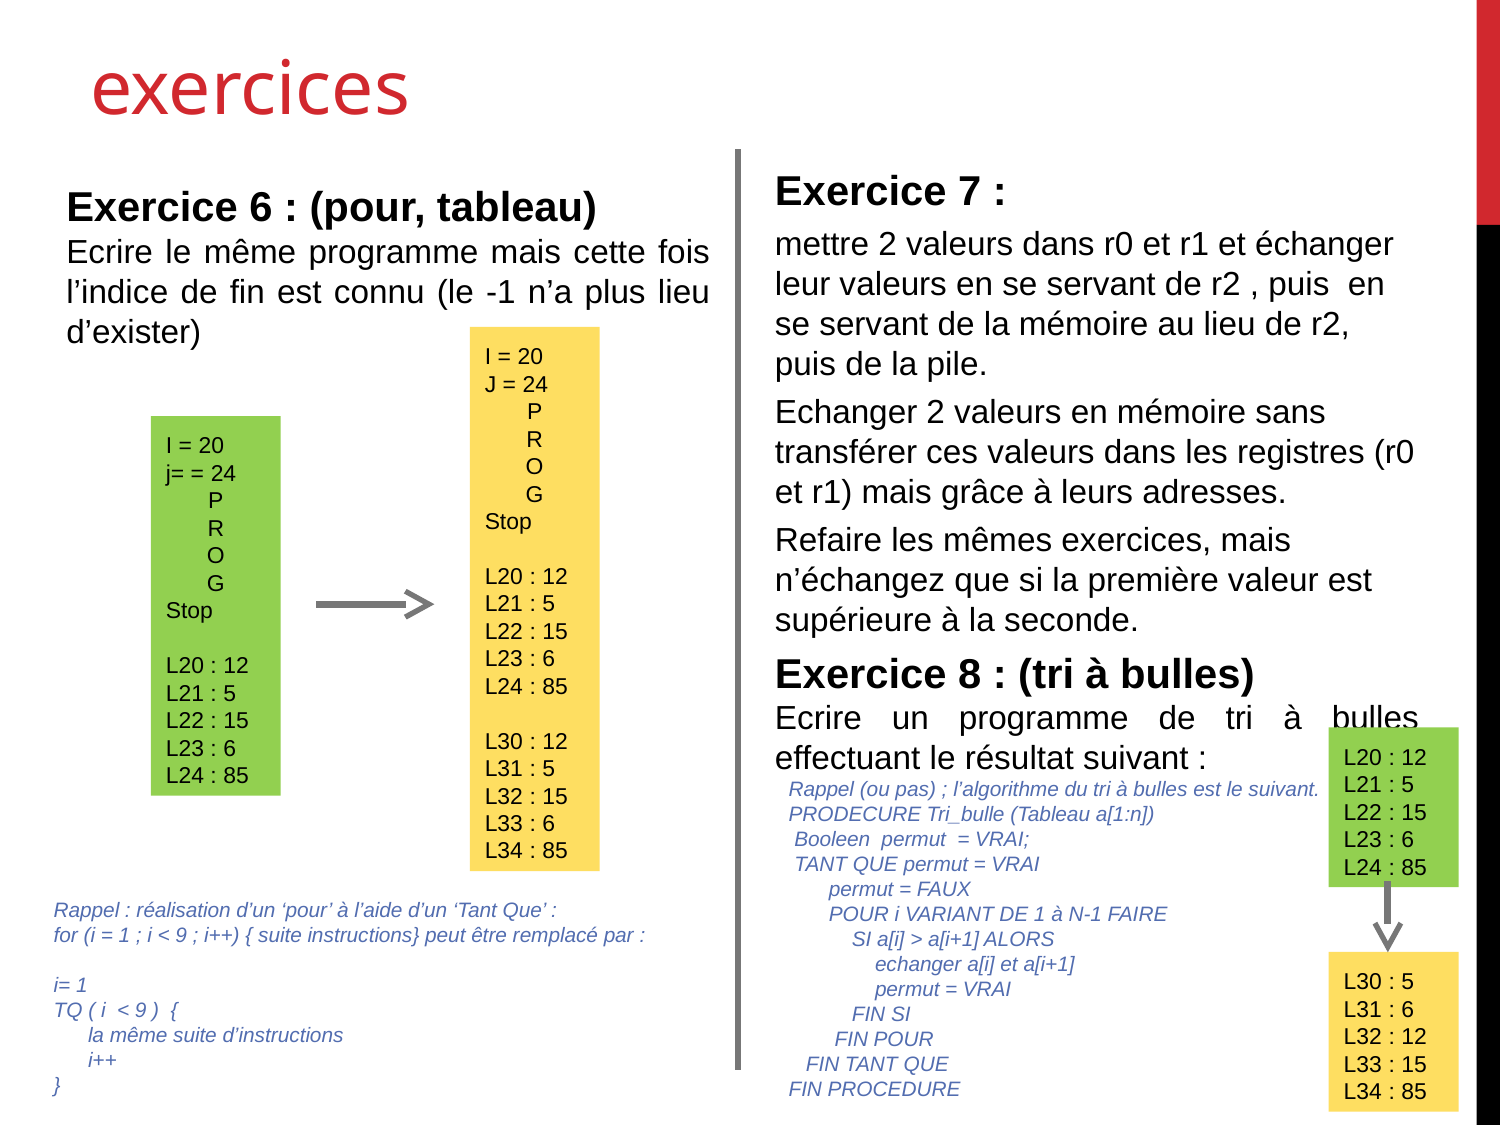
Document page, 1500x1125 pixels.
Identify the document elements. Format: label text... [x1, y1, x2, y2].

text_box Rappel : réalisation d’un ‘pour’ à l’aide d’un ‘Tant Que’ : for (i = 1 ; i < 9 ; i++) { suite instructions} peut être remplacé par : i= 1 TQ ( i < 9 ) { la même suite d’instructions i++ } [38, 881, 712, 1104]
text_box L30 : 5 L31 : 6 L32 : 12 L33 : 15 L34 : 85 [1328, 951, 1459, 1112]
text_box Rappel (ou pas) ; l’algorithme du tri à bulles est le suivant. PRODECURE Tri_bulle (Tableau a[1:n]) Booleen permut = VRAI; TANT QUE permut = VRAI permut = FAUX POUR i VARIANT DE 1 à N-1 FAIRE SI a[i] > a[i+1] ALORS echanger a[i] et a[i+1] permut = VRAI FIN SI FIN POUR FIN TANT QUE FIN PROCEDURE [773, 1083, 1424, 1125]
title exercices [75, 25, 1376, 138]
text_box I = 20 j= = 24 P R O G Stop L20 : 12 L21 : 5 L22 : 15 L23 : 6 L24 : 85 [150, 416, 281, 796]
text_box Exercice 6 : (pour, tableau) Ecrire le même programme mais cette fois l’indice de fin est connu (le -1 n’a plus lieu d’exister) [51, 172, 727, 358]
text_box I = 20 J = 24 P R O G Stop L20 : 12 L21 : 5 L22 : 15 L23 : 6 L24 : 85 L30 : 12 L31 : 5 L32 : 15 L33 : 6 L34 : 85 [469, 326, 600, 872]
text_box L20 : 12 L21 : 5 L22 : 15 L23 : 6 L24 : 85 [1328, 727, 1459, 888]
list Exercice 7 : mettre 2 valeurs dans r0 et r1 et échanger leur valeurs en se servant de r2 , puis en se servant de la mémoire au lieu de r2, puis de la pile. Echanger 2 valeurs en mémoire sans transférer ces valeurs dans les registres (r0 et r1) mais grâce à leurs adresses. Refaire les mêmes exercices, mais n’échangez que si la première valeur est supérieure à la seconde. Exercice 8 : (tri à bulles) Ecrire un programme de tri à bulles effectuant le résultat suivant : [760, 149, 1436, 1083]
